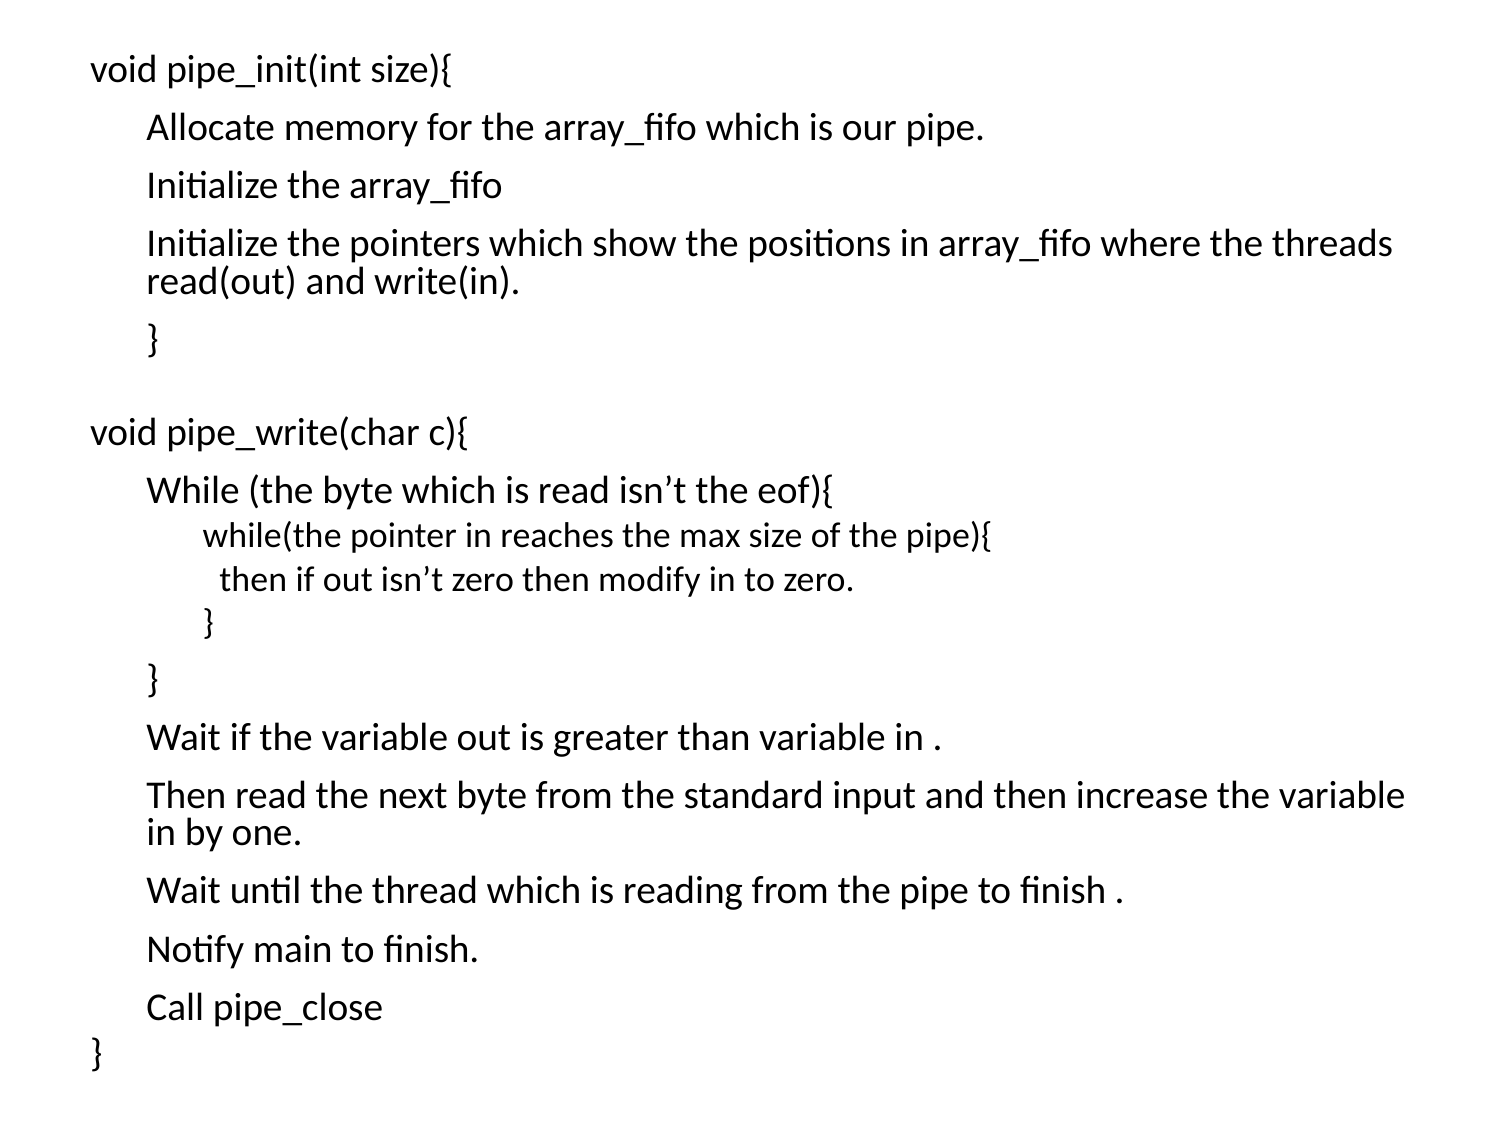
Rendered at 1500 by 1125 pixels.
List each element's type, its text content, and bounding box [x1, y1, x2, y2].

list void pipe_init(int size){ Allocate memory for the array_fifo which is our pipe. Initialize the array_fifo Initialize the pointers which show the positions in array_fifo where the threads read(out) and write(in). } void pipe_write(char c){ While (the byte which is read isn’t the eof){ while(the pointer in reaches the max size of the pipe){ then if out isn’t zero then modify in to zero. } } Wait if the variable out is greater than variable in . Then read the next byte from the standard input and then increase the variable in by one. Wait until the thread which is reading from the pipe to finish . Notify main to finish. Call pipe_close } [75, 45, 1426, 1088]
